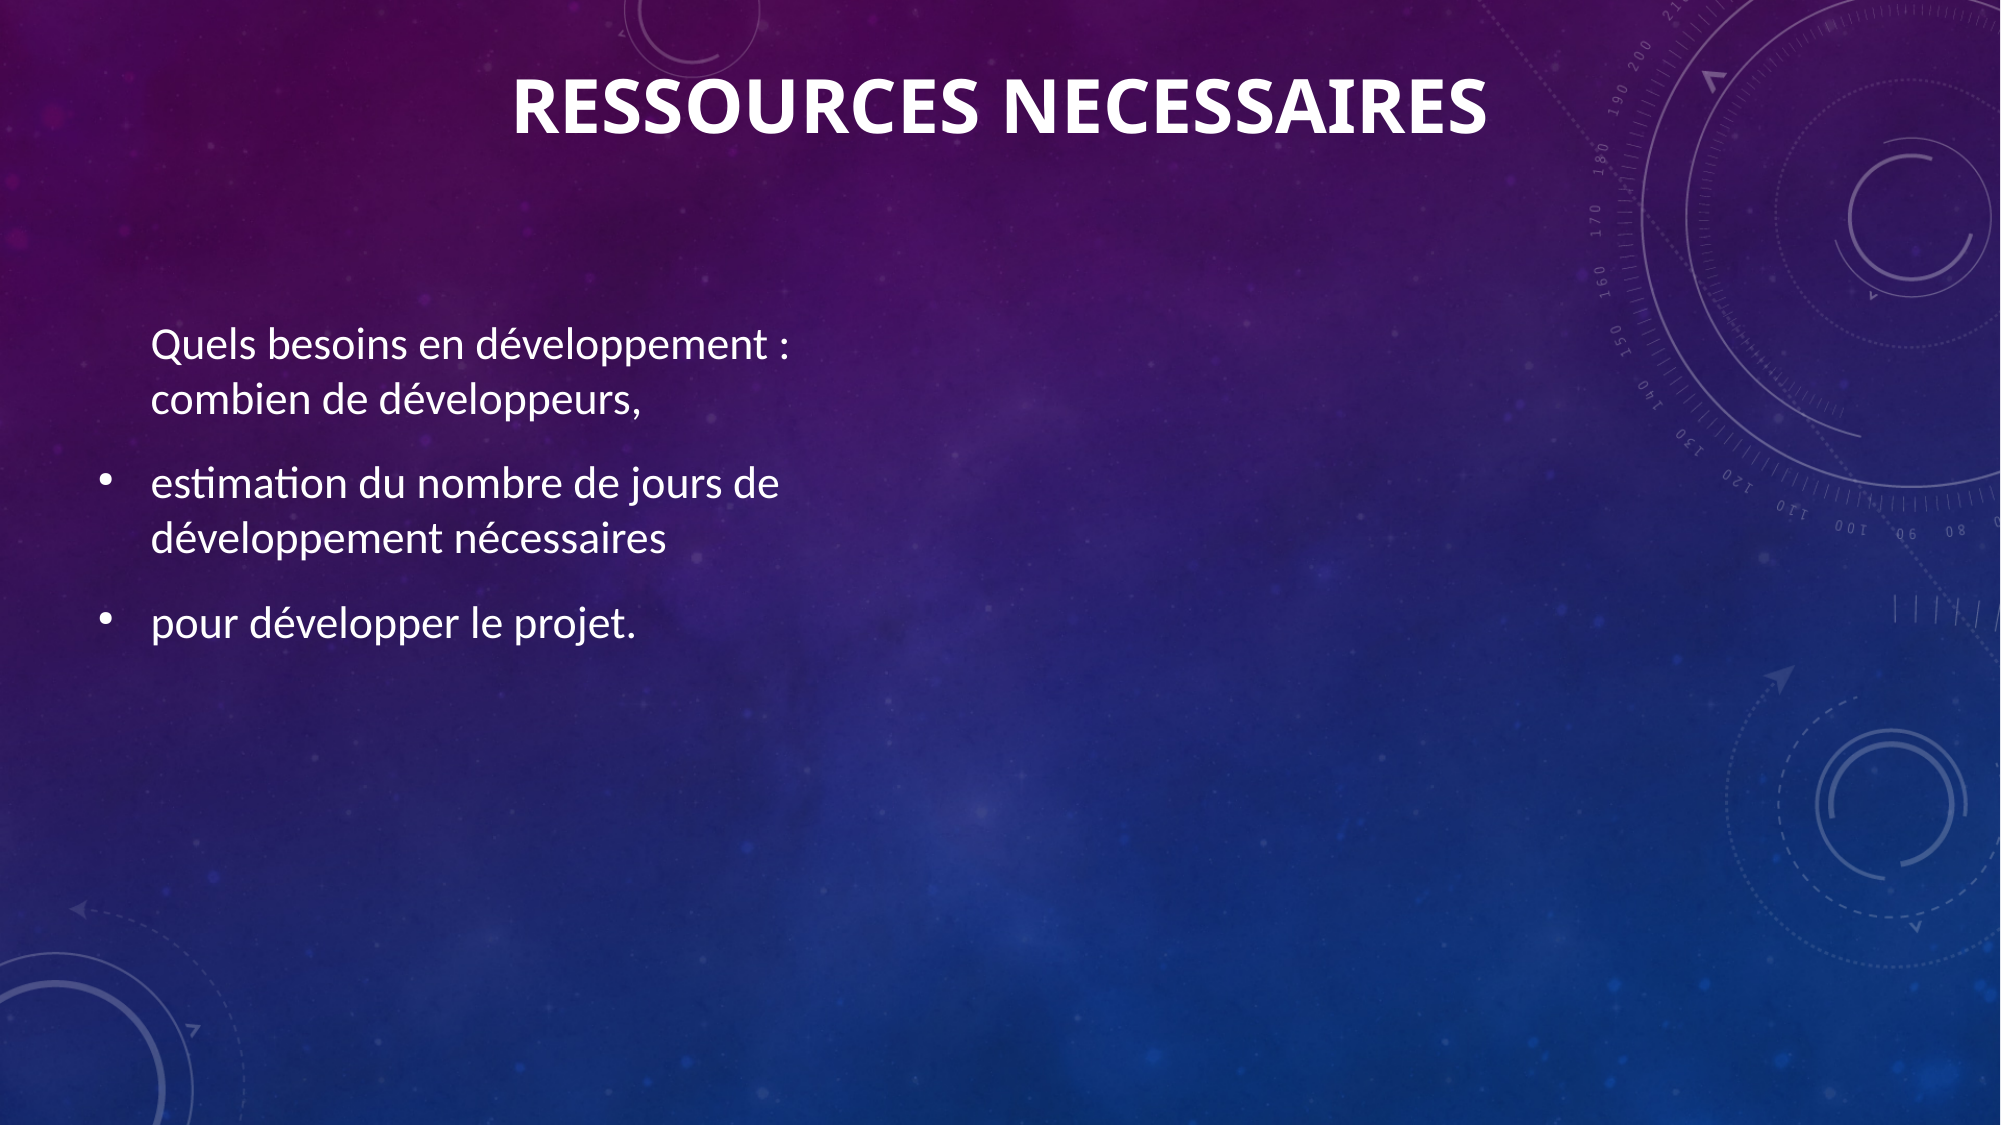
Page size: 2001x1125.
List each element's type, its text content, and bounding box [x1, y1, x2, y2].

list Quels besoins en développement : combien de développeurs, estimation du nombre de jours de développement nécessaires pour développer le projet. [64, 273, 892, 688]
title Ressources necessaires [155, 35, 1845, 172]
picture [0, 0, 2001, 1125]
